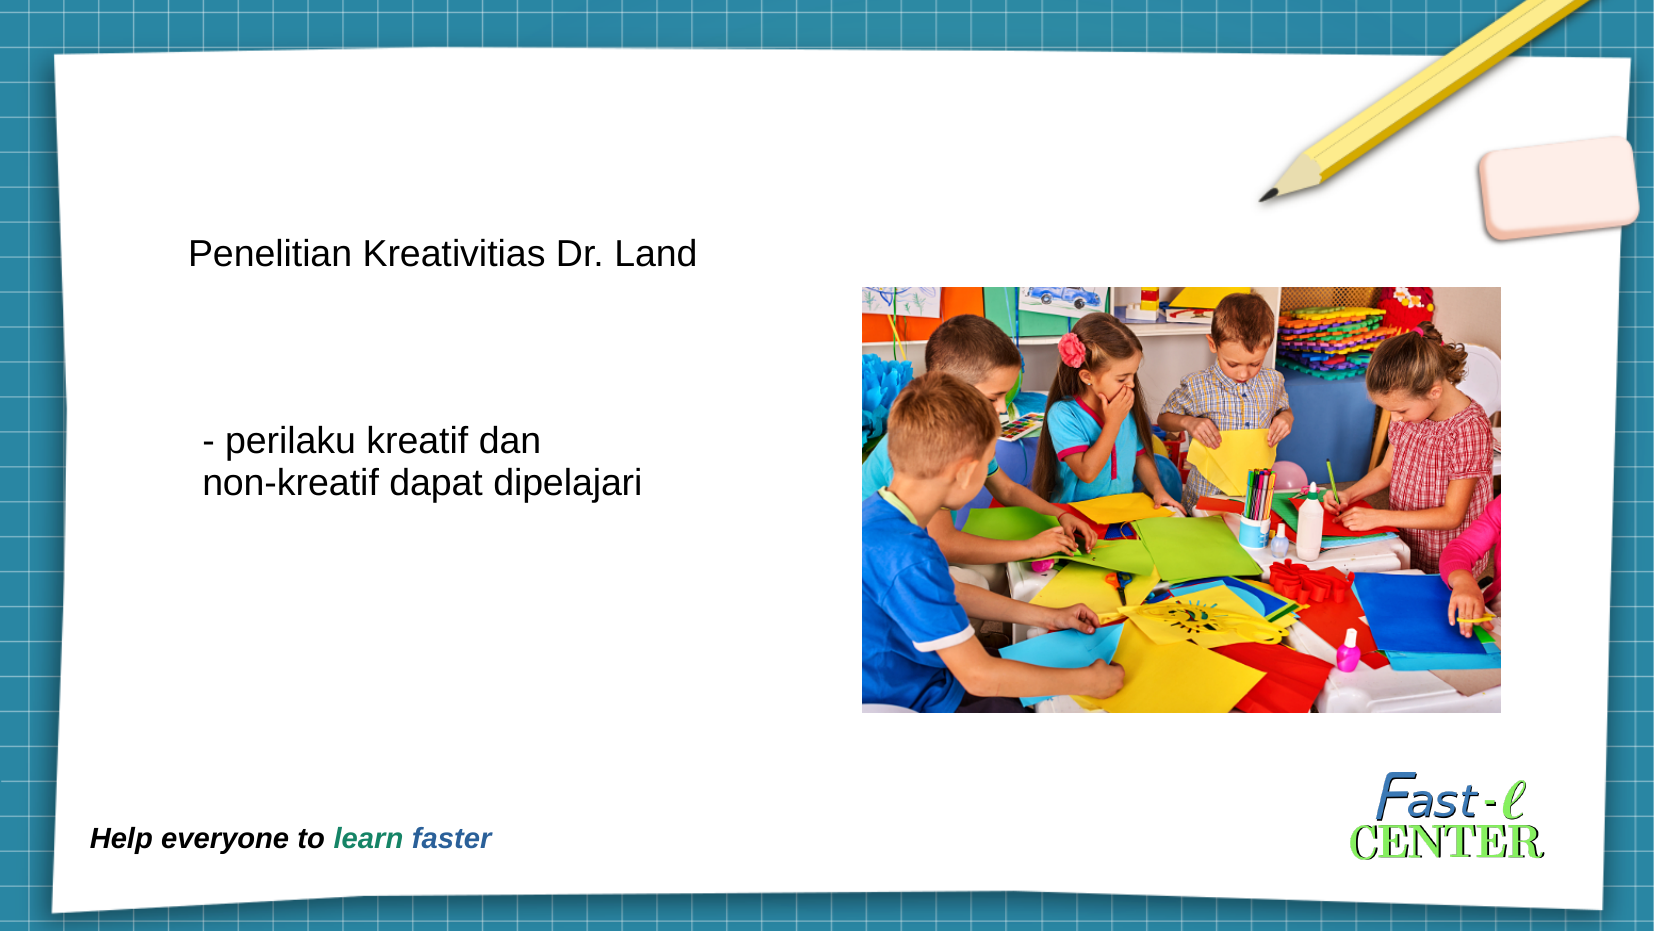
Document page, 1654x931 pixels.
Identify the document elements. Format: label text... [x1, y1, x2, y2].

picture [0, 0, 1654, 931]
text_box - perilaku kreatif dan non-kreatif dapat dipelajari [187, 412, 822, 512]
text_box Penelitian Kreativitias Dr. Land [173, 225, 713, 346]
text_box Help everyone to learn faster [75, 814, 507, 863]
